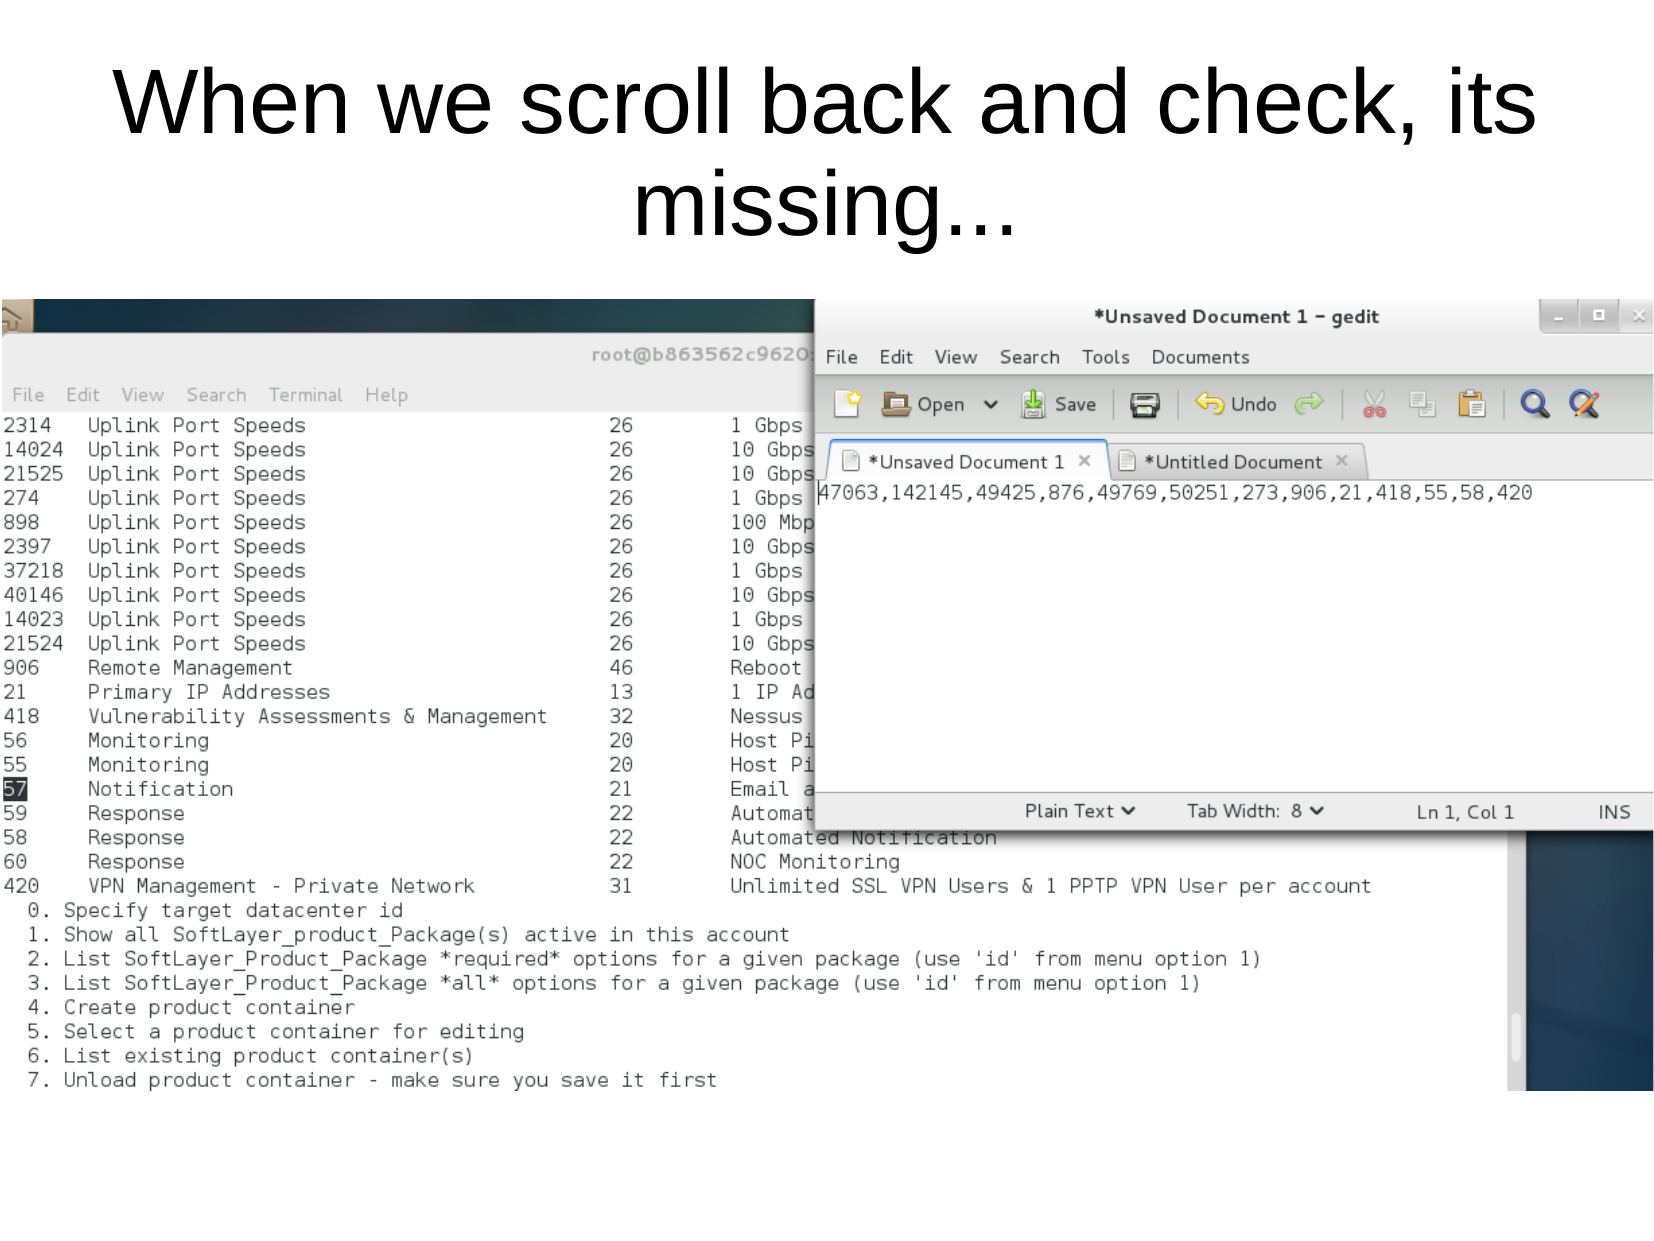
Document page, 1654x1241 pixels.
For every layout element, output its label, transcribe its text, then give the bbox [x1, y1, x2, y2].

title When we scroll back and check, its missing... [82, 49, 1571, 257]
picture [2, 299, 1654, 1092]
